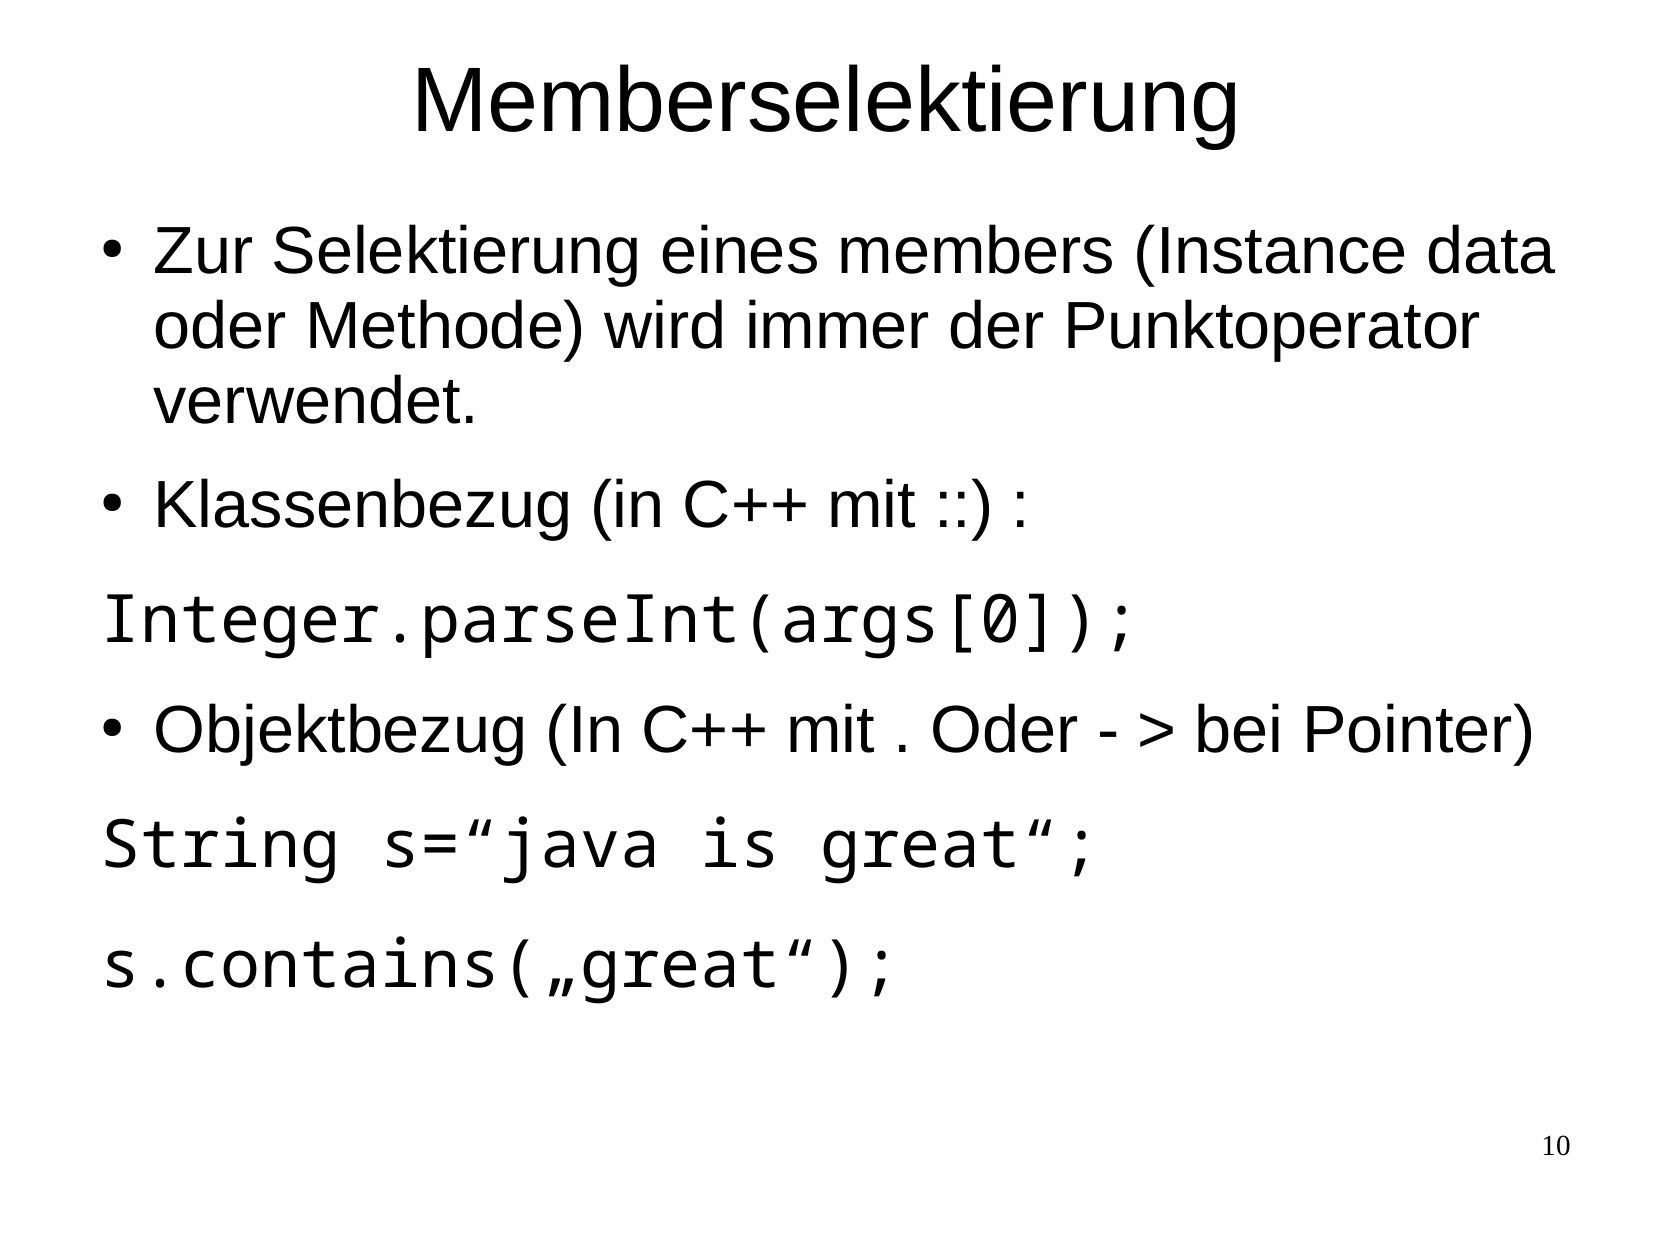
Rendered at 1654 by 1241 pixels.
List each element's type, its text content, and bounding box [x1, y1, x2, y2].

title Memberselektierung [82, 3, 1571, 196]
list Zur Selektierung eines members (Instance data oder Methode) wird immer der Punktoperator verwendet. Klassenbezug (in C++ mit ::) : Integer.parseInt(args[0]); Objektbezug (In C++ mit . Oder - > bei Pointer) String s=“java is great“; s.contains(„great“); [82, 213, 1571, 1018]
